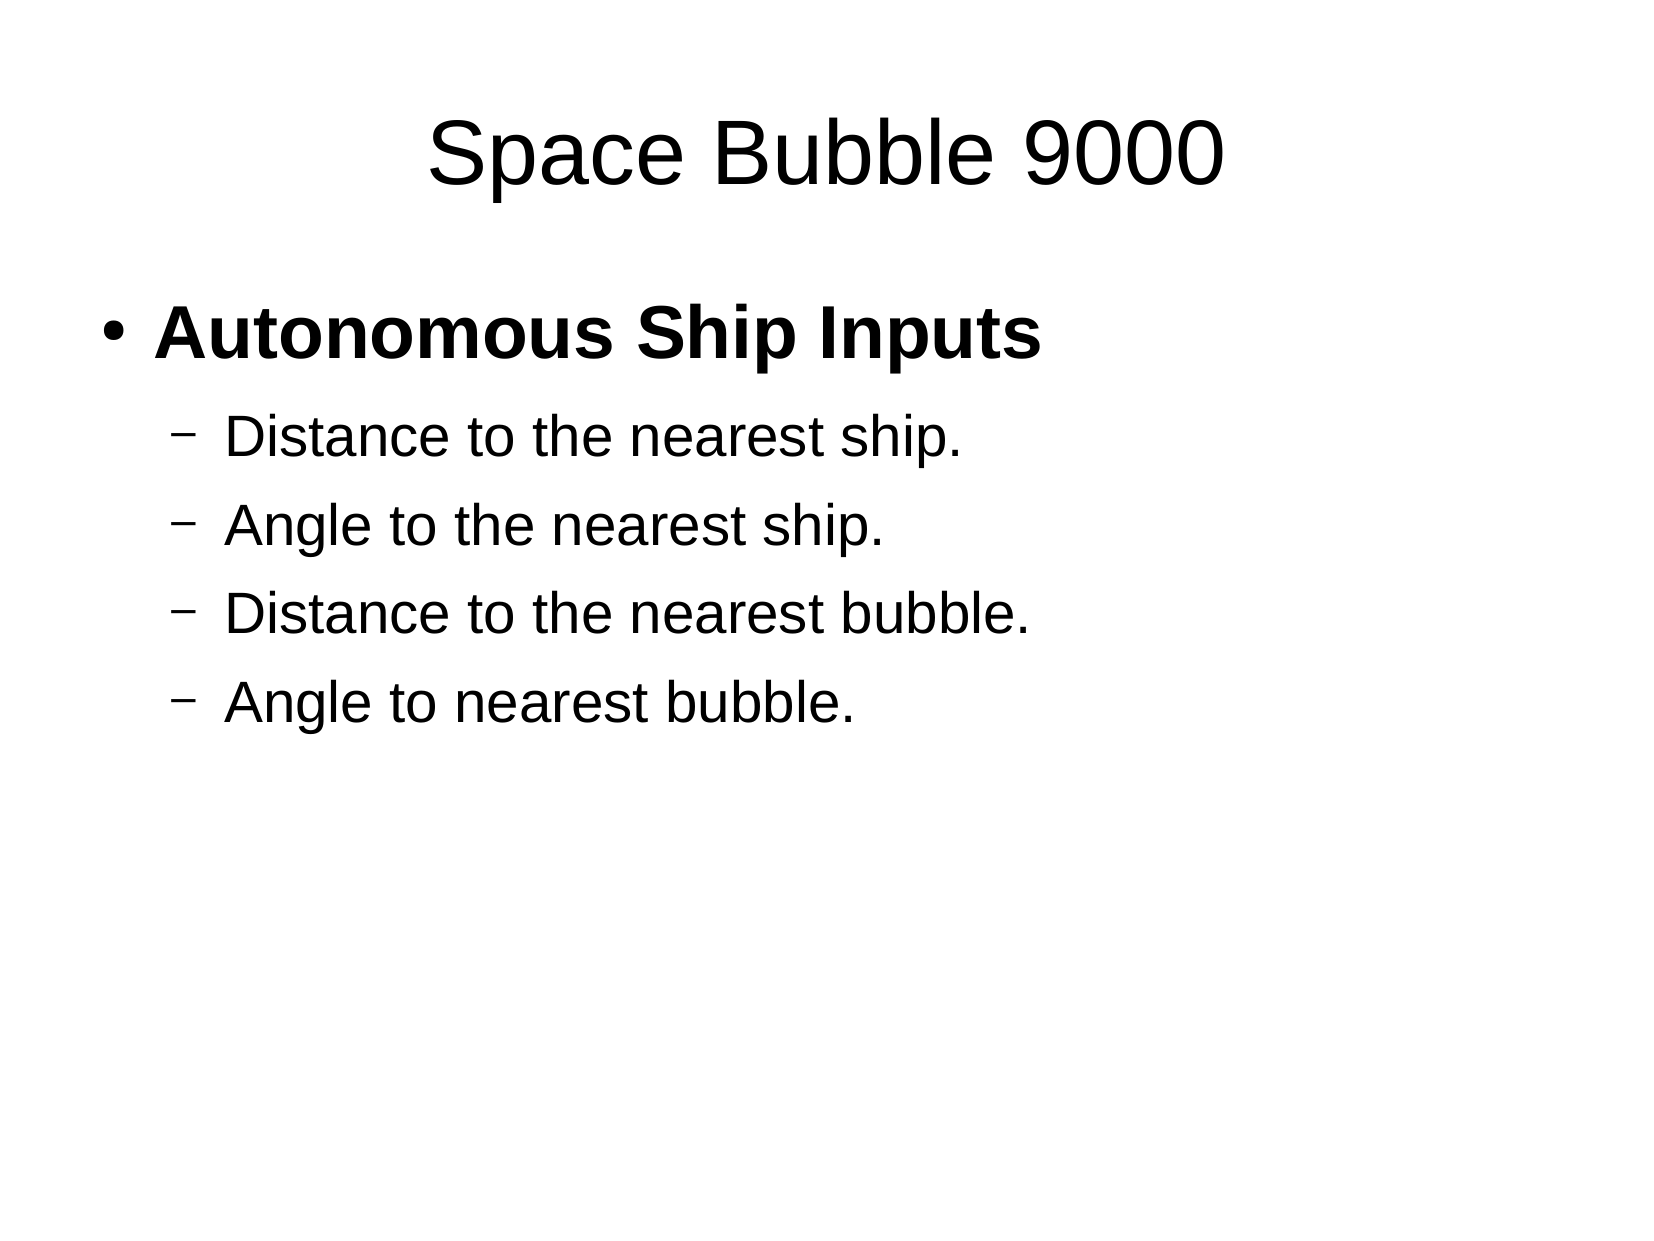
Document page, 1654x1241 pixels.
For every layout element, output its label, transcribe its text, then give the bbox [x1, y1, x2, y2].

title Space Bubble 9000 [82, 49, 1571, 257]
list Autonomous Ship Inputs Distance to the nearest ship. Angle to the nearest ship. Distance to the nearest bubble. Angle to nearest bubble. [82, 290, 1571, 1010]
